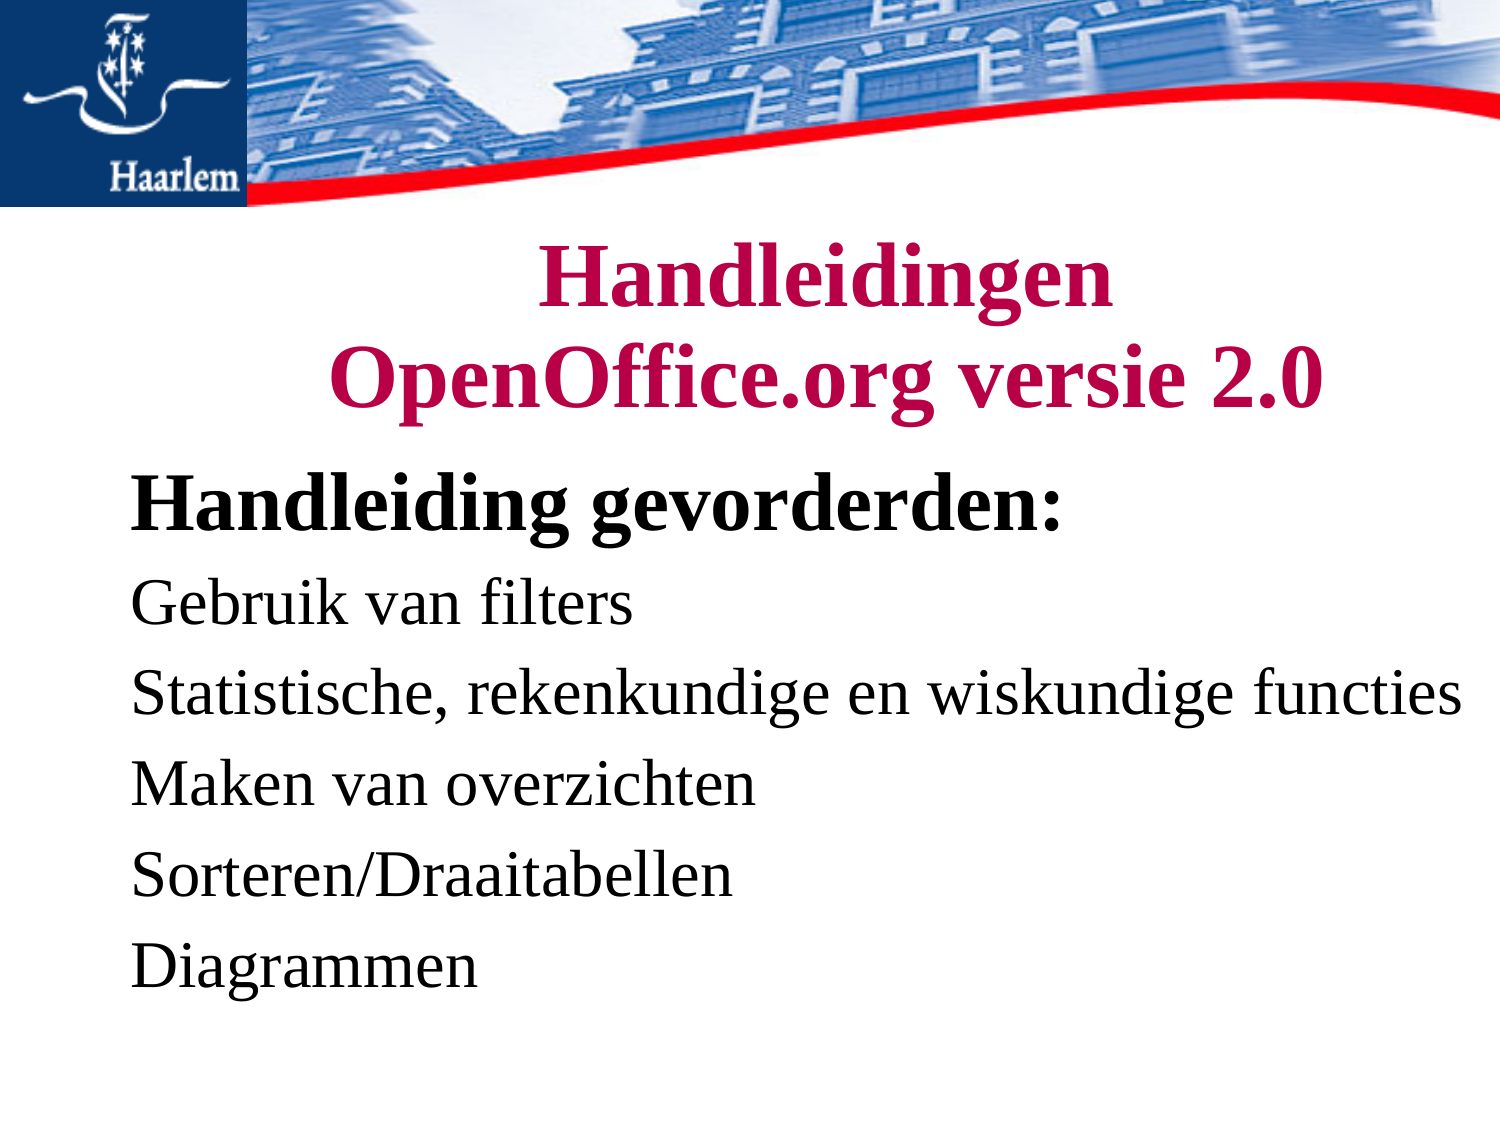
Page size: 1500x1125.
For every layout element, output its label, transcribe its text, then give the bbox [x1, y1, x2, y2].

title Handleidingen OpenOffice.org versie 2.0 [124, 196, 1500, 456]
picture [0, 0, 1500, 207]
list Handleiding gevorderden: Gebruik van filters Statistische, rekenkundige en wiskundige functies Maken van overzichten Sorteren/Draaitabellen Diagrammen [130, 455, 1500, 1125]
